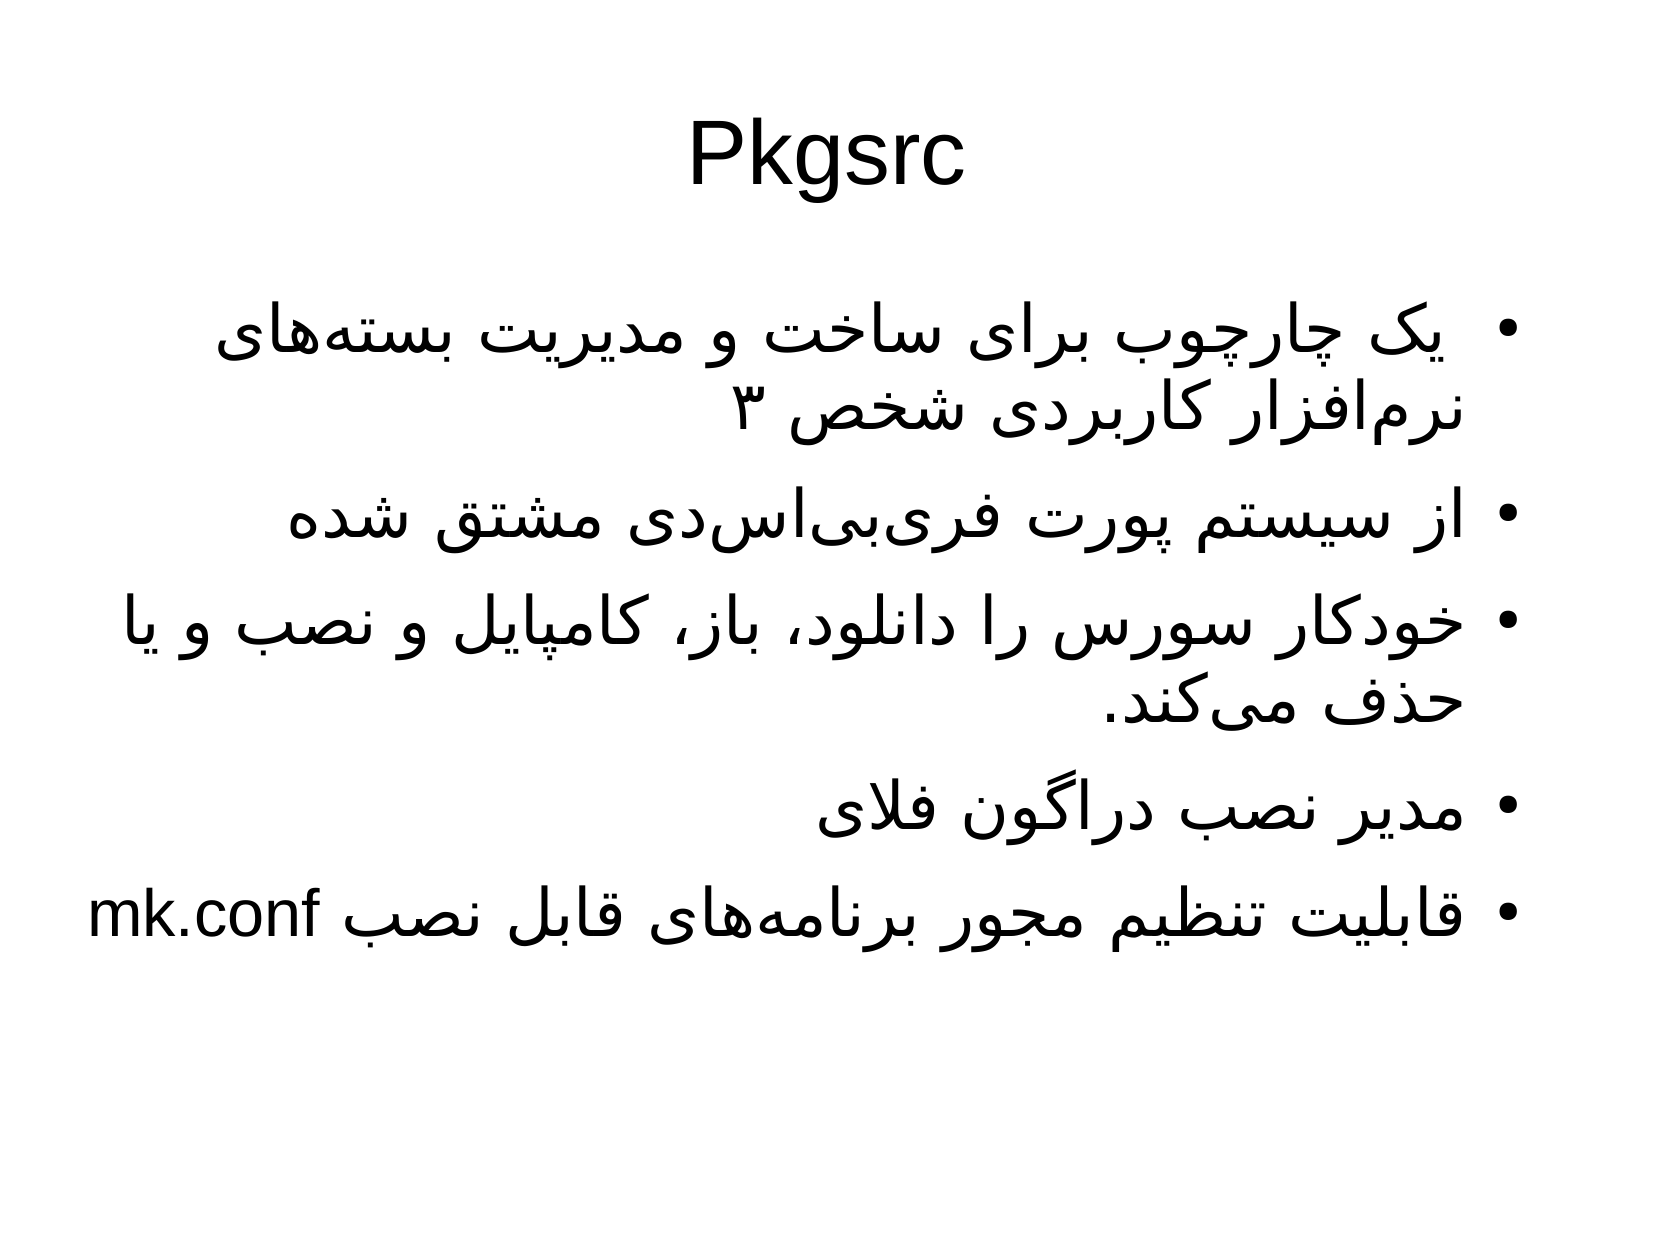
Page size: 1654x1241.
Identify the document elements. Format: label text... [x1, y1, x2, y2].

title Pkgsrc [82, 49, 1571, 257]
list یک چارچوب برای ساخت و مدیریت بسته‌های نرم‌افزار کاربردی شخص ۳ از سیستم پورت فری‌بی‌اس‌دی مشتق شده خودکار سورس را دانلود، باز، کامپایل و نصب و یا حذف می‌کند. مدیر نصب دراگون فلای قابلیت تنظیم مجور برنامه‌های قابل نصب mk.conf [82, 290, 1538, 1010]
